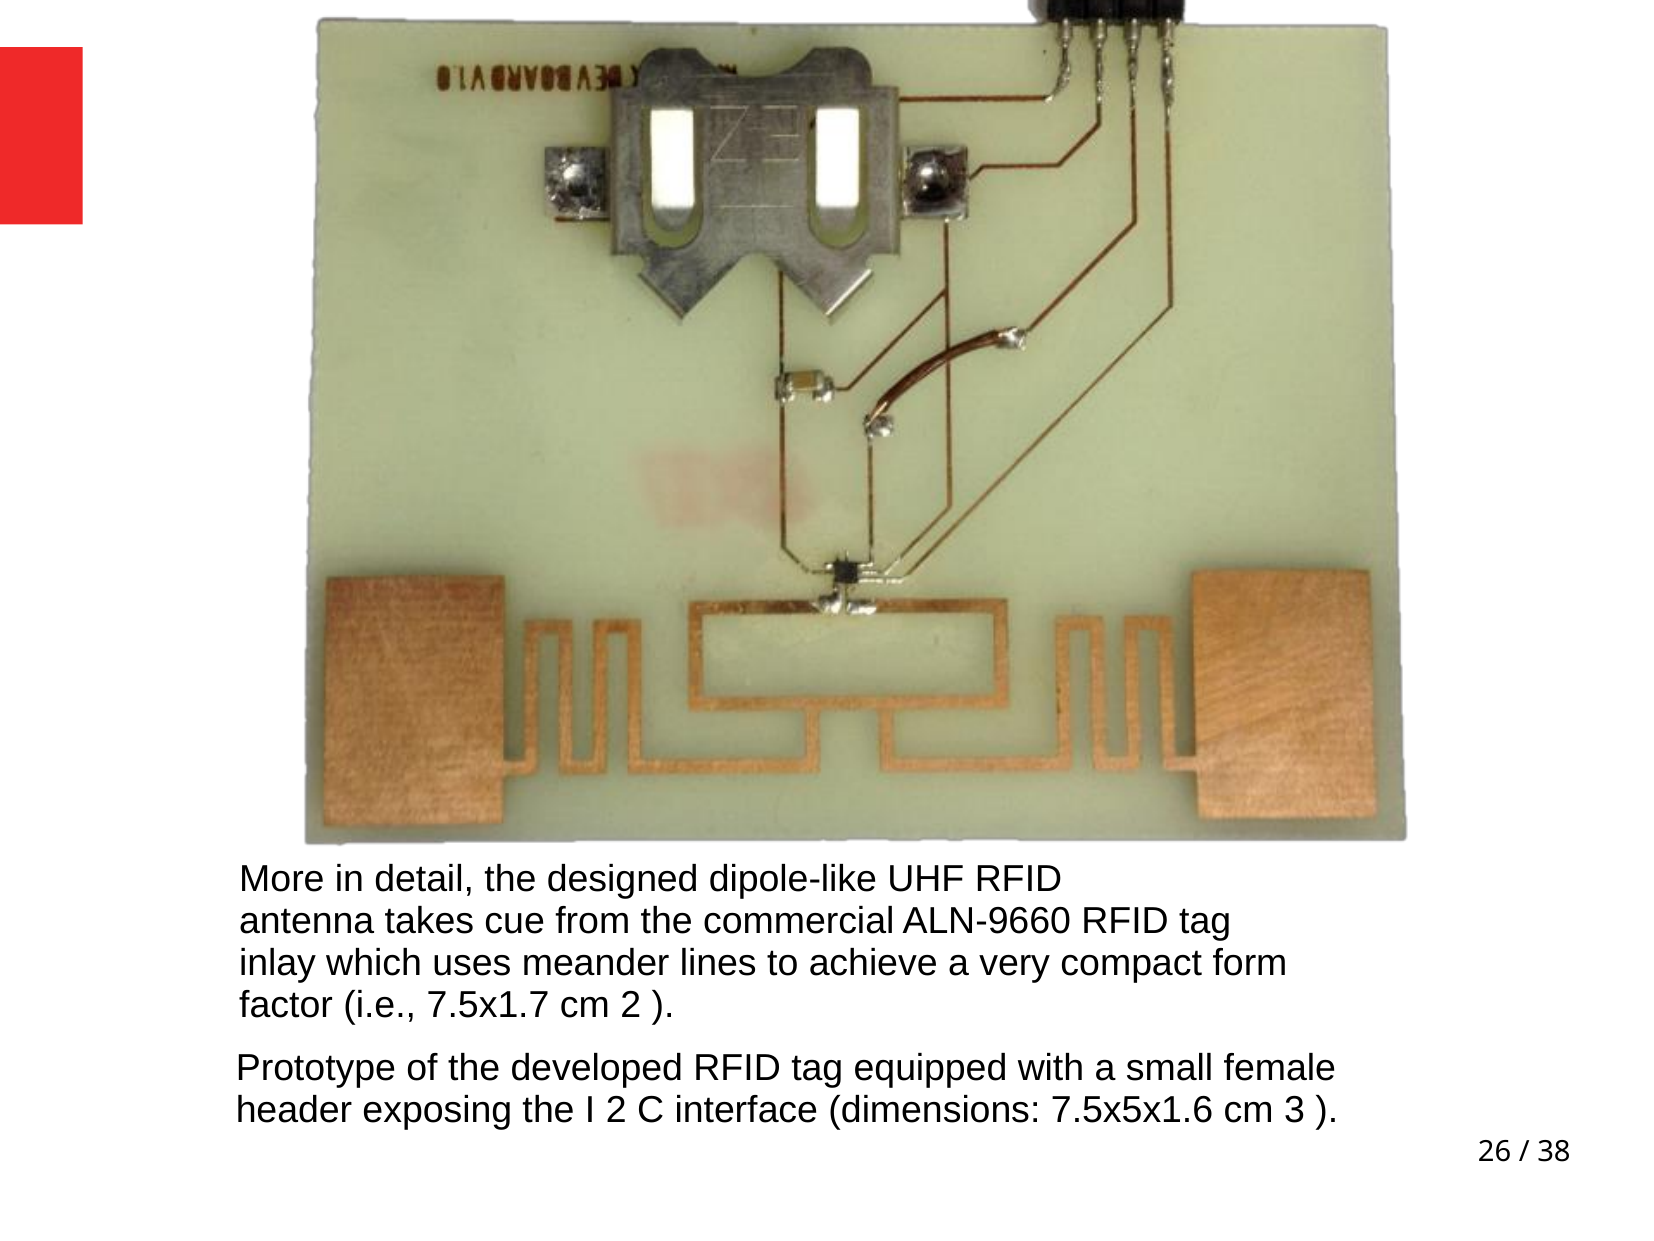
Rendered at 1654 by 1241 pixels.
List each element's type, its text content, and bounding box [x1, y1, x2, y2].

text_box More in detail, the designed dipole-like UHF RFID antenna takes cue from the commercial ALN-9660 RFID tag inlay which uses meander lines to achieve a very compact form factor (i.e., 7.5x1.7 cm 2 ). [224, 850, 1315, 1241]
text_box Prototype of the developed RFID tag equipped with a small female header exposing the I 2 C interface (dimensions: 7.5x5x1.6 cm 3 ). [1315, 1039, 1477, 1139]
picture [269, 0, 1477, 867]
